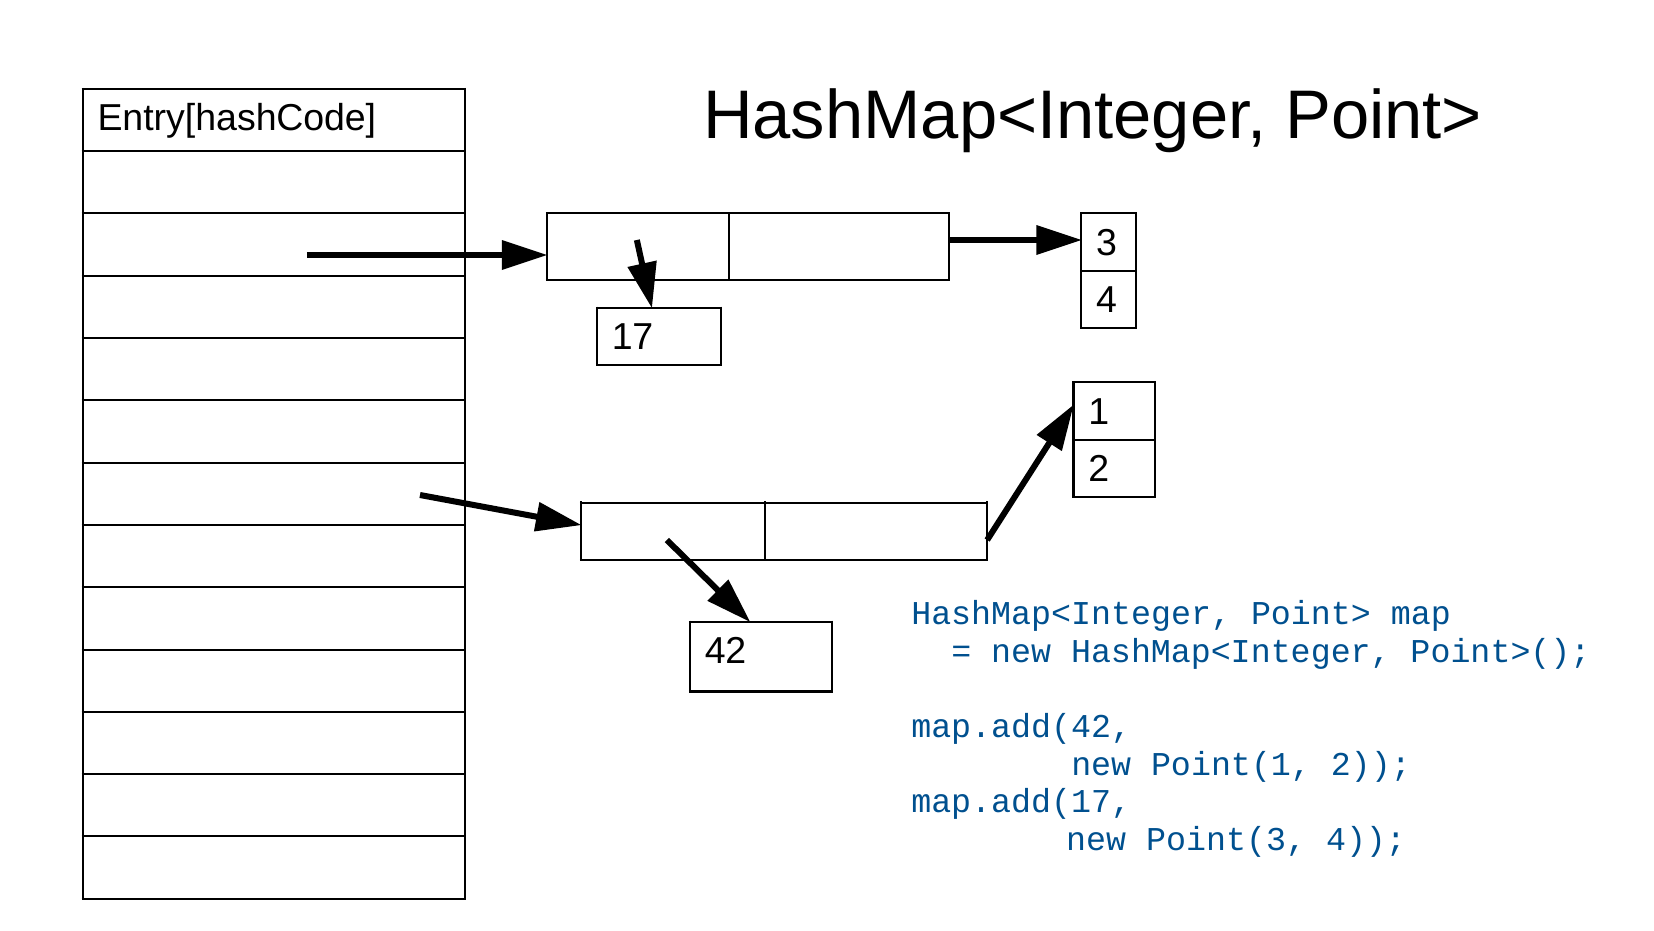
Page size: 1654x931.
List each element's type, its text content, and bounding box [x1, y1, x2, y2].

table_cell [84, 588, 464, 649]
table_cell [84, 464, 464, 524]
table_cell 2 [1075, 441, 1154, 496]
table_header 3 [1082, 214, 1135, 270]
table_cell [84, 526, 464, 586]
table_cell [84, 277, 464, 337]
table_cell [84, 837, 464, 898]
table_header 17 [598, 309, 720, 364]
table_header 1 [1075, 383, 1154, 439]
table_cell [84, 713, 464, 773]
table_cell [84, 651, 464, 711]
table_header [548, 214, 728, 279]
table_cell [84, 775, 464, 835]
table_cell [84, 401, 464, 462]
table_header 42 [691, 623, 831, 690]
text_box HashMap<Integer, Point> map = new HashMap<Integer, Point>(); map.add(42, new Point(1, 2)); map.add(17, new Point(3, 4)); [896, 589, 1621, 871]
table_header [582, 504, 764, 559]
table_cell [84, 214, 464, 275]
table_cell [84, 152, 464, 212]
table_cell [84, 339, 464, 399]
table_header Entry[hashCode] [84, 90, 464, 150]
table_header [766, 504, 986, 559]
table_header [730, 214, 948, 279]
title HashMap<Integer, Point> [615, 37, 1571, 193]
table_cell 4 [1082, 272, 1135, 327]
